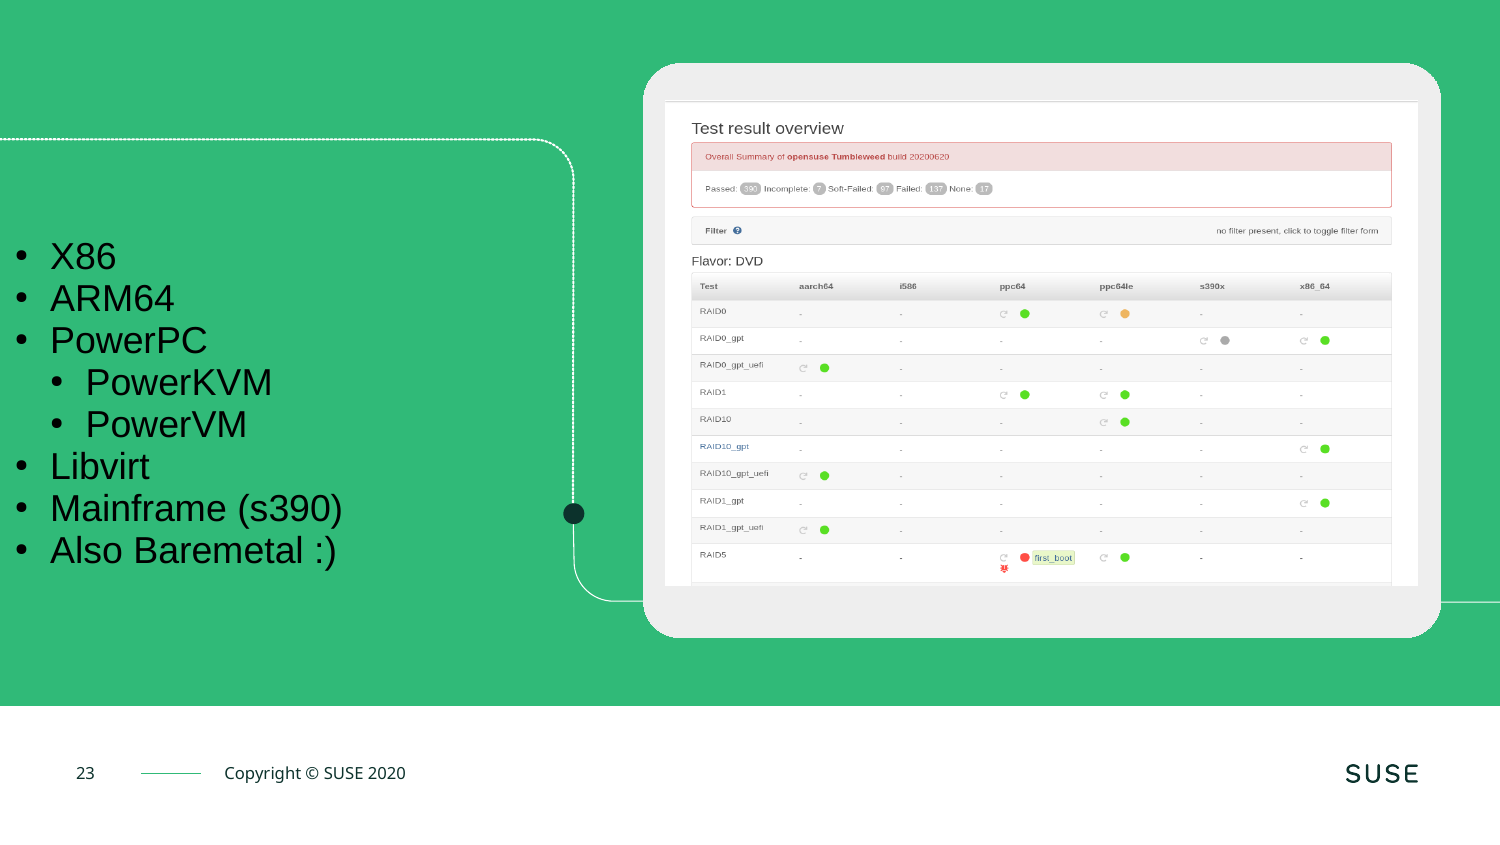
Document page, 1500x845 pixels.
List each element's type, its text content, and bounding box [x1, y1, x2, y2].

picture [1346, 764, 1418, 783]
picture [665, 100, 1418, 586]
text_box X86 ARM64 PowerPC PowerKVM PowerVM Libvirt Mainframe (s390) Also Baremetal :) [0, 228, 359, 579]
text_box [643, 63, 1441, 638]
